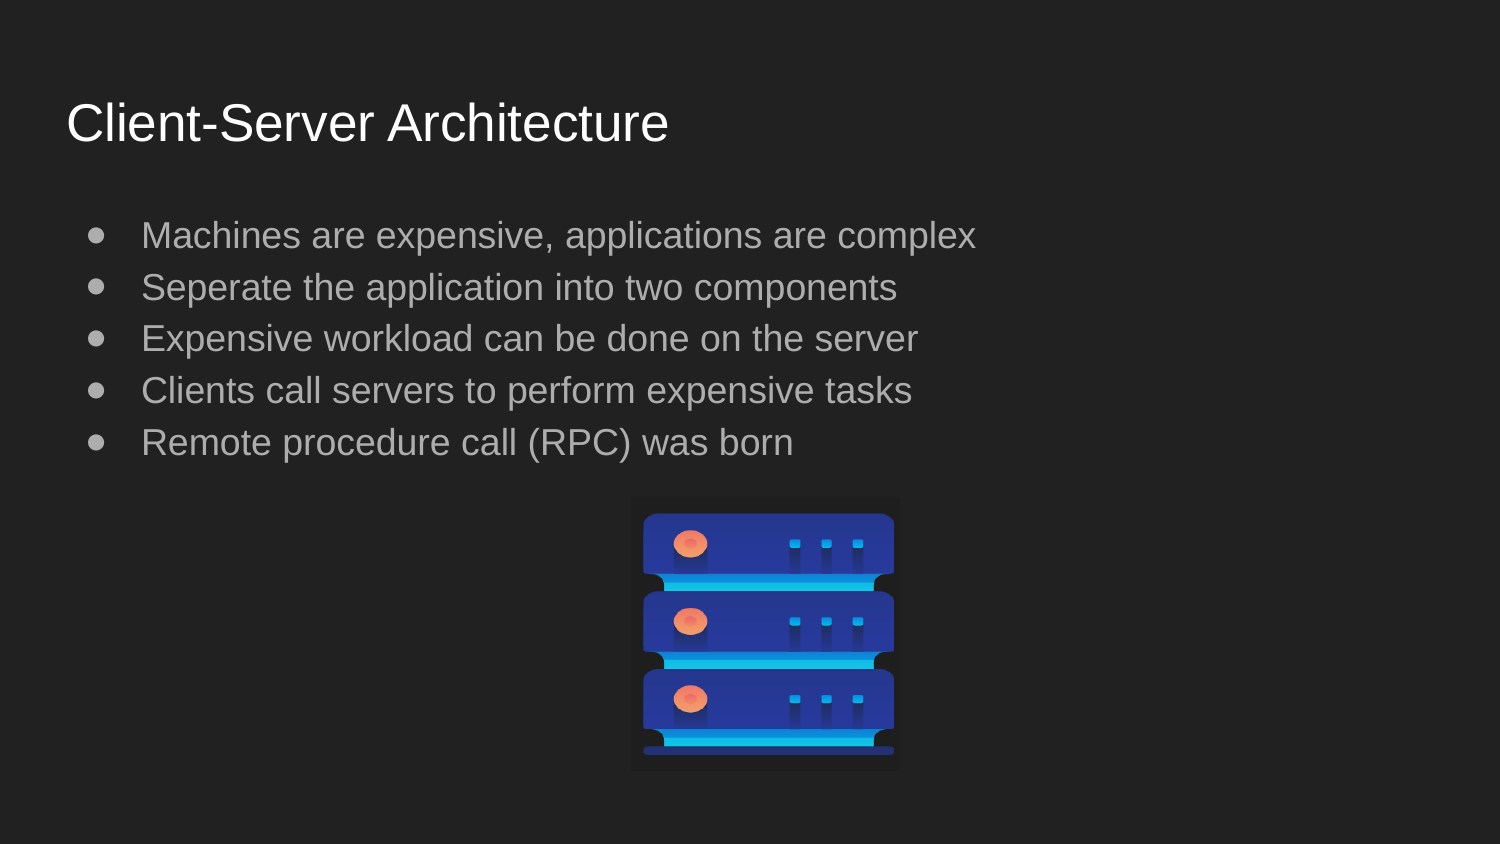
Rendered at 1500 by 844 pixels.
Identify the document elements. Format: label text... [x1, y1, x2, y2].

list Machines are expensive, applications are complex Seperate the application into two components Expensive workload can be done on the server Clients call servers to perform expensive tasks Remote procedure call (RPC) was born [51, 189, 1449, 750]
title Client-Server Architecture [51, 72, 1449, 167]
picture [631, 497, 900, 771]
